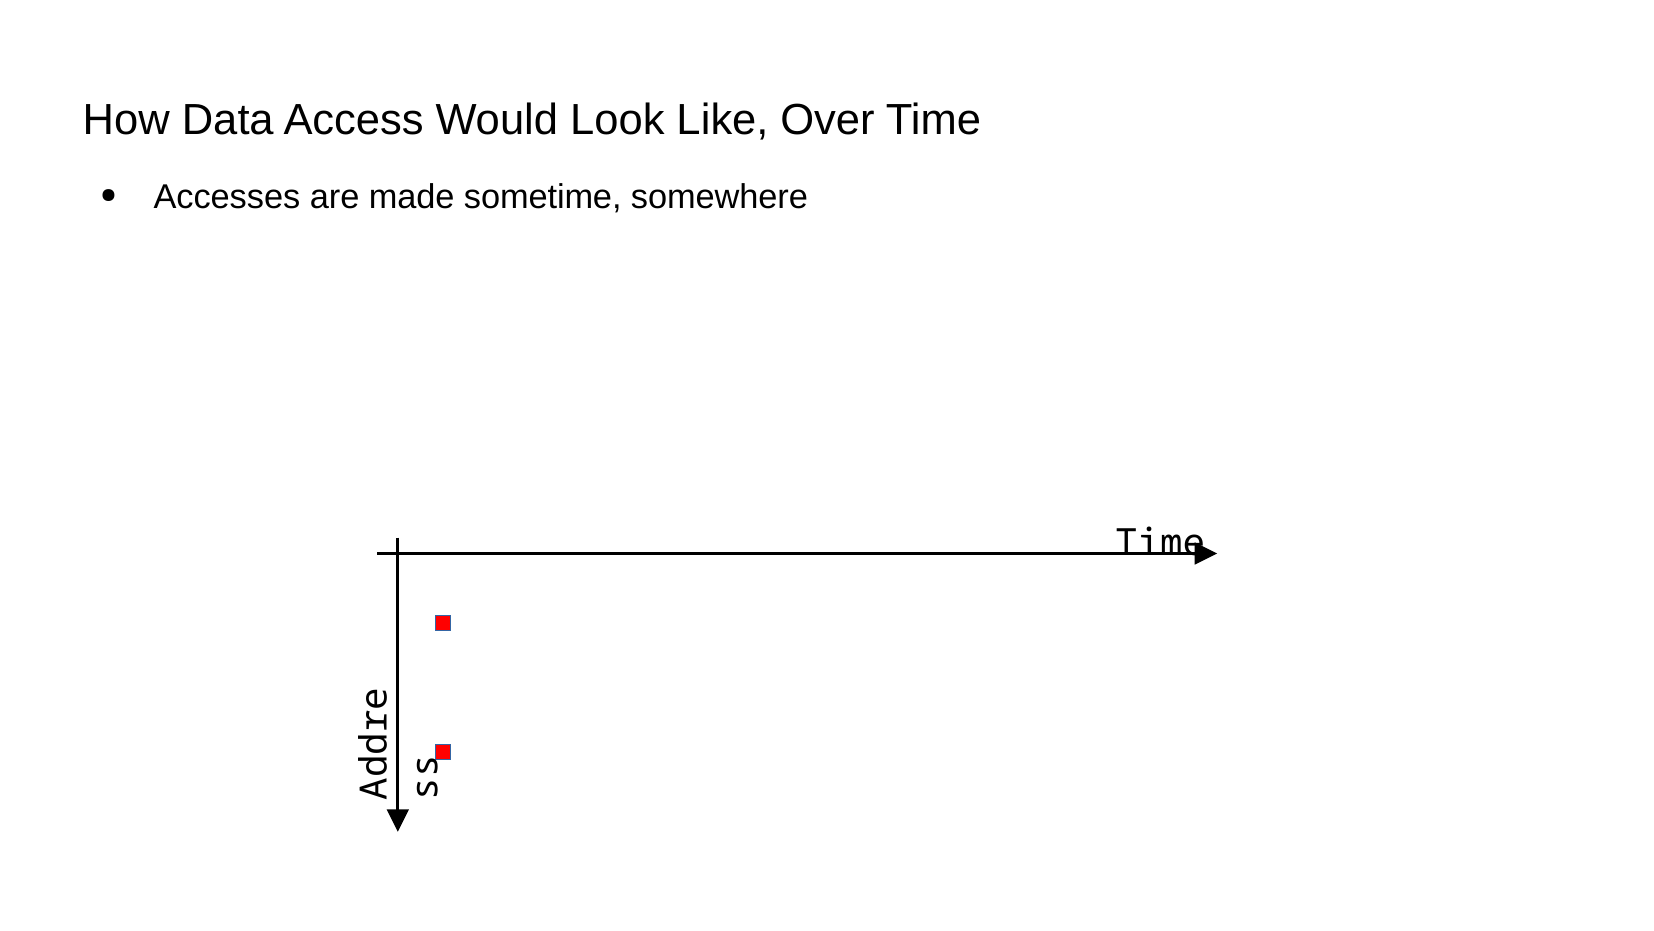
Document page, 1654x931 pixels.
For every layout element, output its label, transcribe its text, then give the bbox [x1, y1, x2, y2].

title How Data Access Would Look Like, Over Time [82, 81, 1571, 157]
text_box Address [339, 654, 392, 816]
text_box Time [1100, 508, 1205, 561]
text_box [435, 744, 451, 760]
list Accesses are made sometime, somewhere [82, 177, 1571, 833]
text_box [435, 615, 451, 631]
